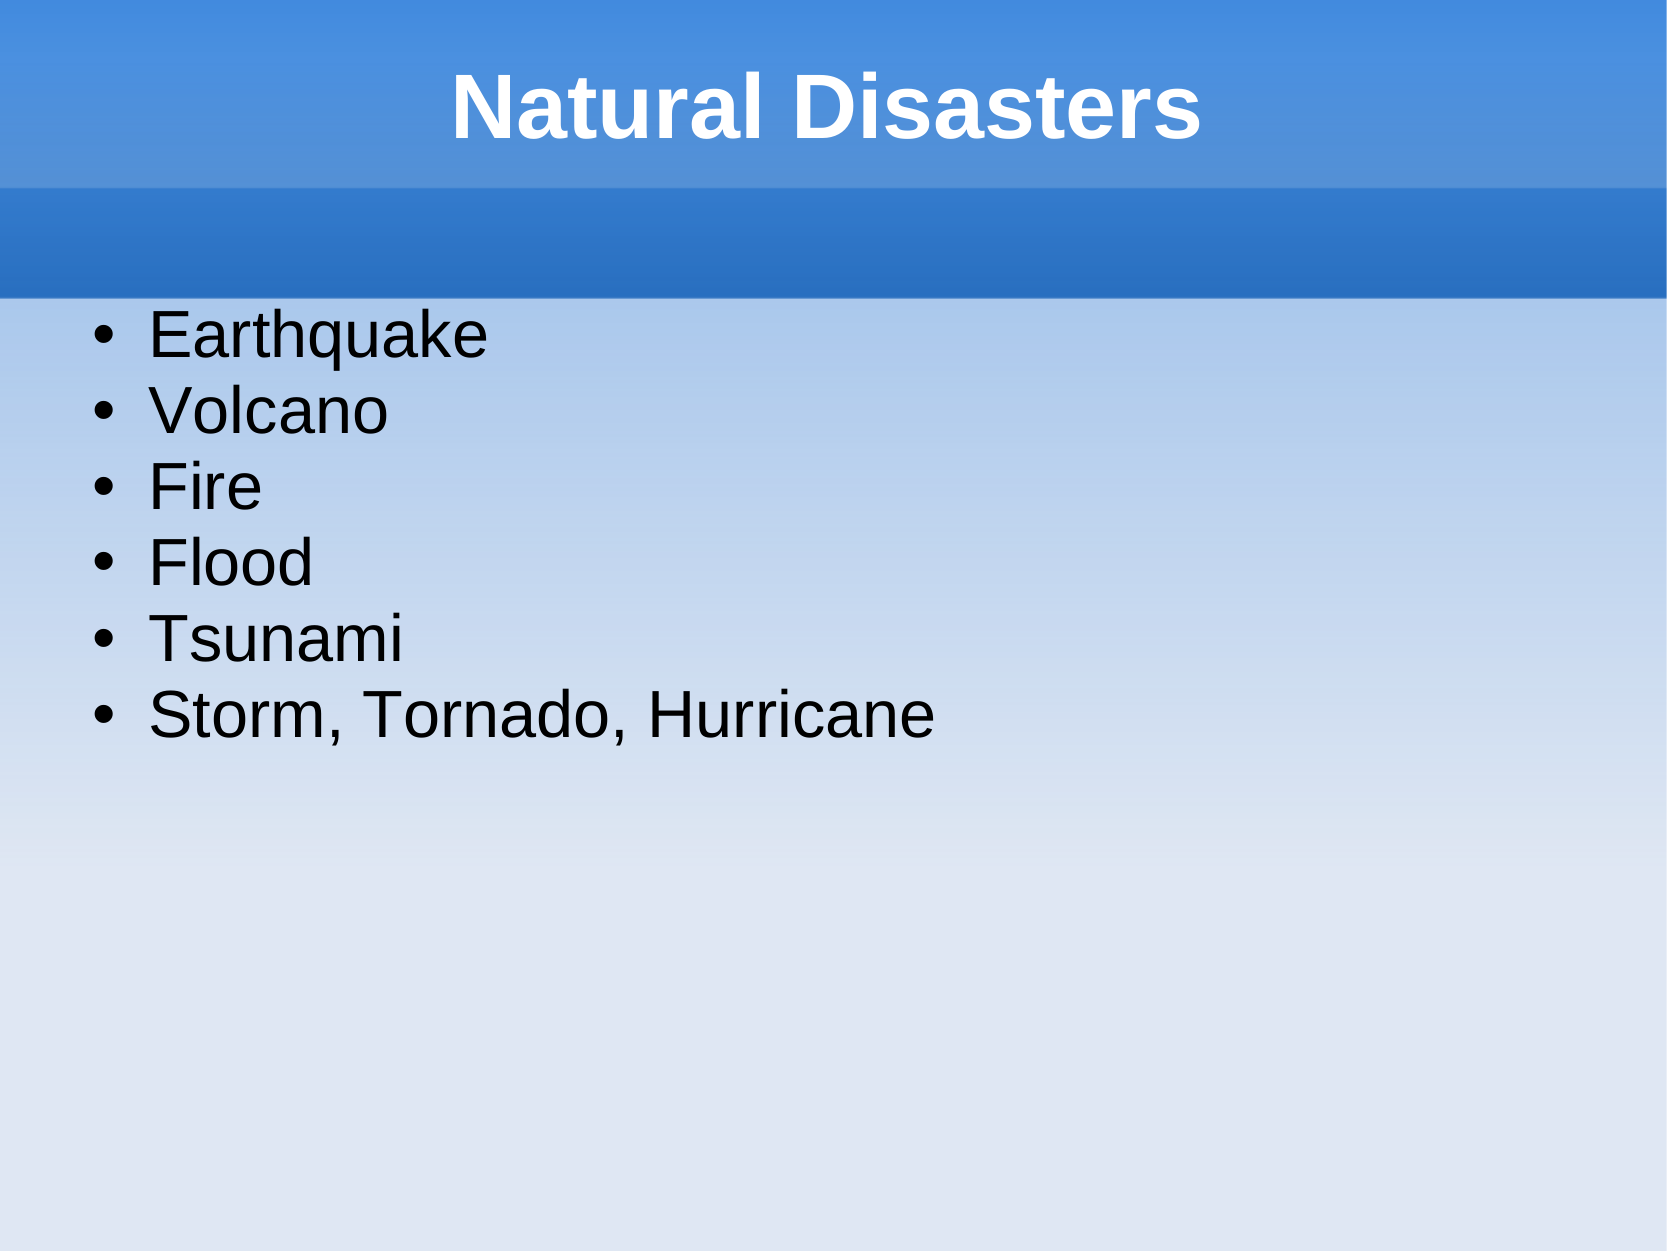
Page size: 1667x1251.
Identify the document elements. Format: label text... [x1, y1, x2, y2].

title Natural Disasters [67, 6, 1587, 209]
picture [0, 0, 1667, 1251]
subtitle Earthquake Volcano Fire Flood Tsunami Storm, Tornado, Hurricane [73, 297, 1593, 1118]
